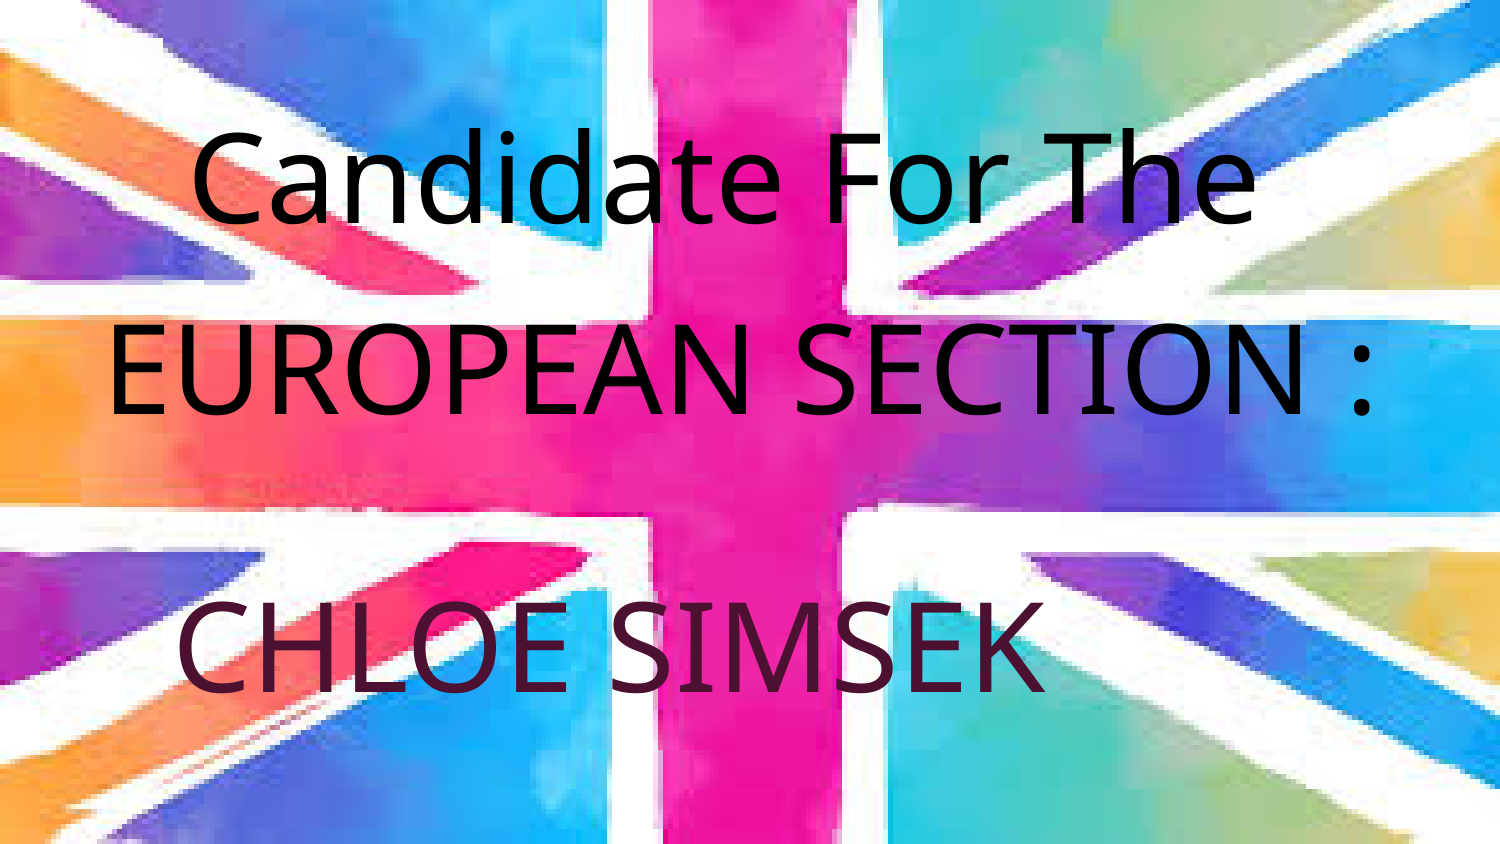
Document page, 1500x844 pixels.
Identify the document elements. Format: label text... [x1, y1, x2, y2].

text_box CHLOE SIMSEK [157, 551, 1378, 710]
title Candidate For The [90, 47, 1392, 264]
picture [0, 0, 1500, 844]
subtitle EUROPEAN SECTION : [42, 275, 1440, 406]
